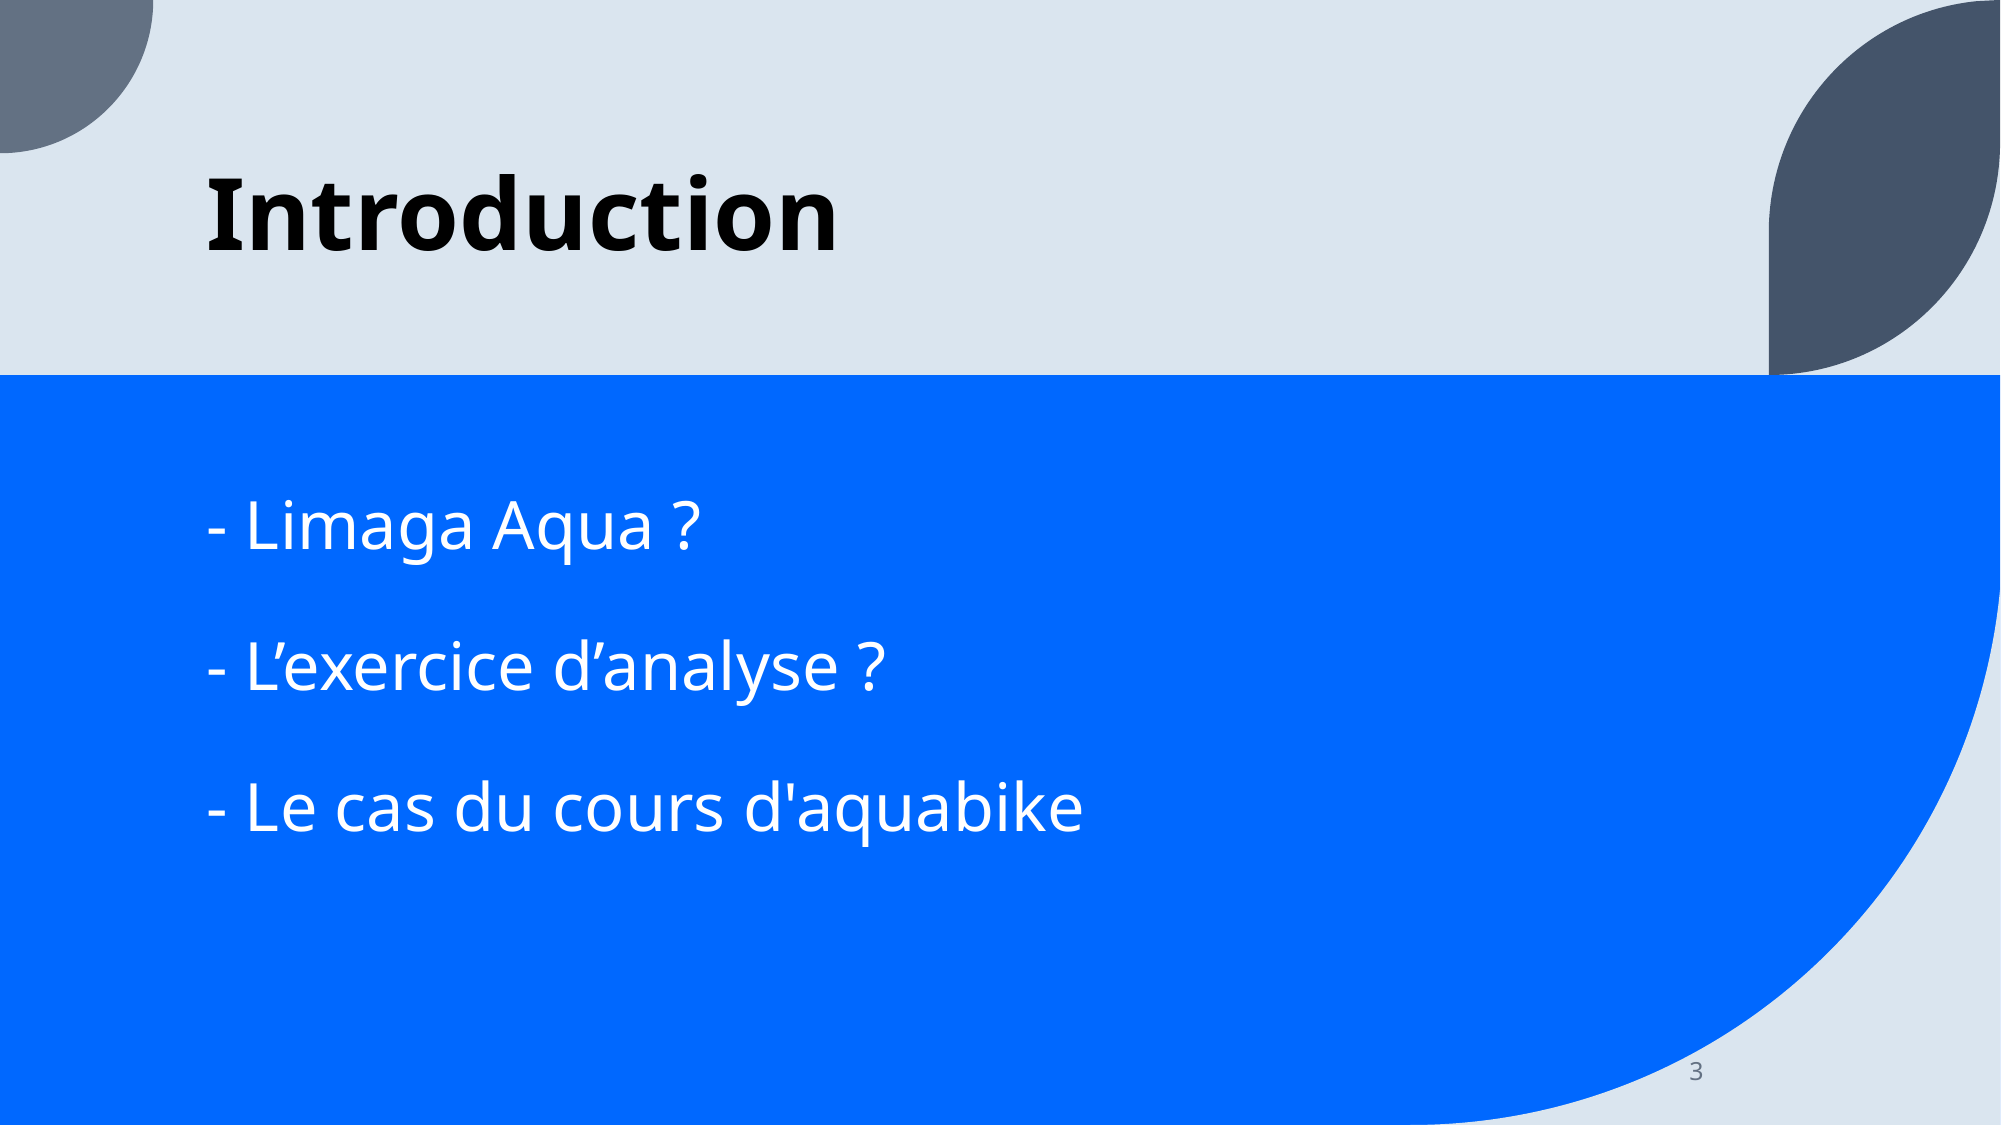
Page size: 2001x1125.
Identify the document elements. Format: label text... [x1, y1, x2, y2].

text_box 3 [1674, 1042, 1938, 1103]
title Introduction [191, 62, 1796, 280]
list - Limaga Aqua ? - L’exercice d’analyse ? - Le cas du cours d'aquabike [191, 435, 1796, 999]
